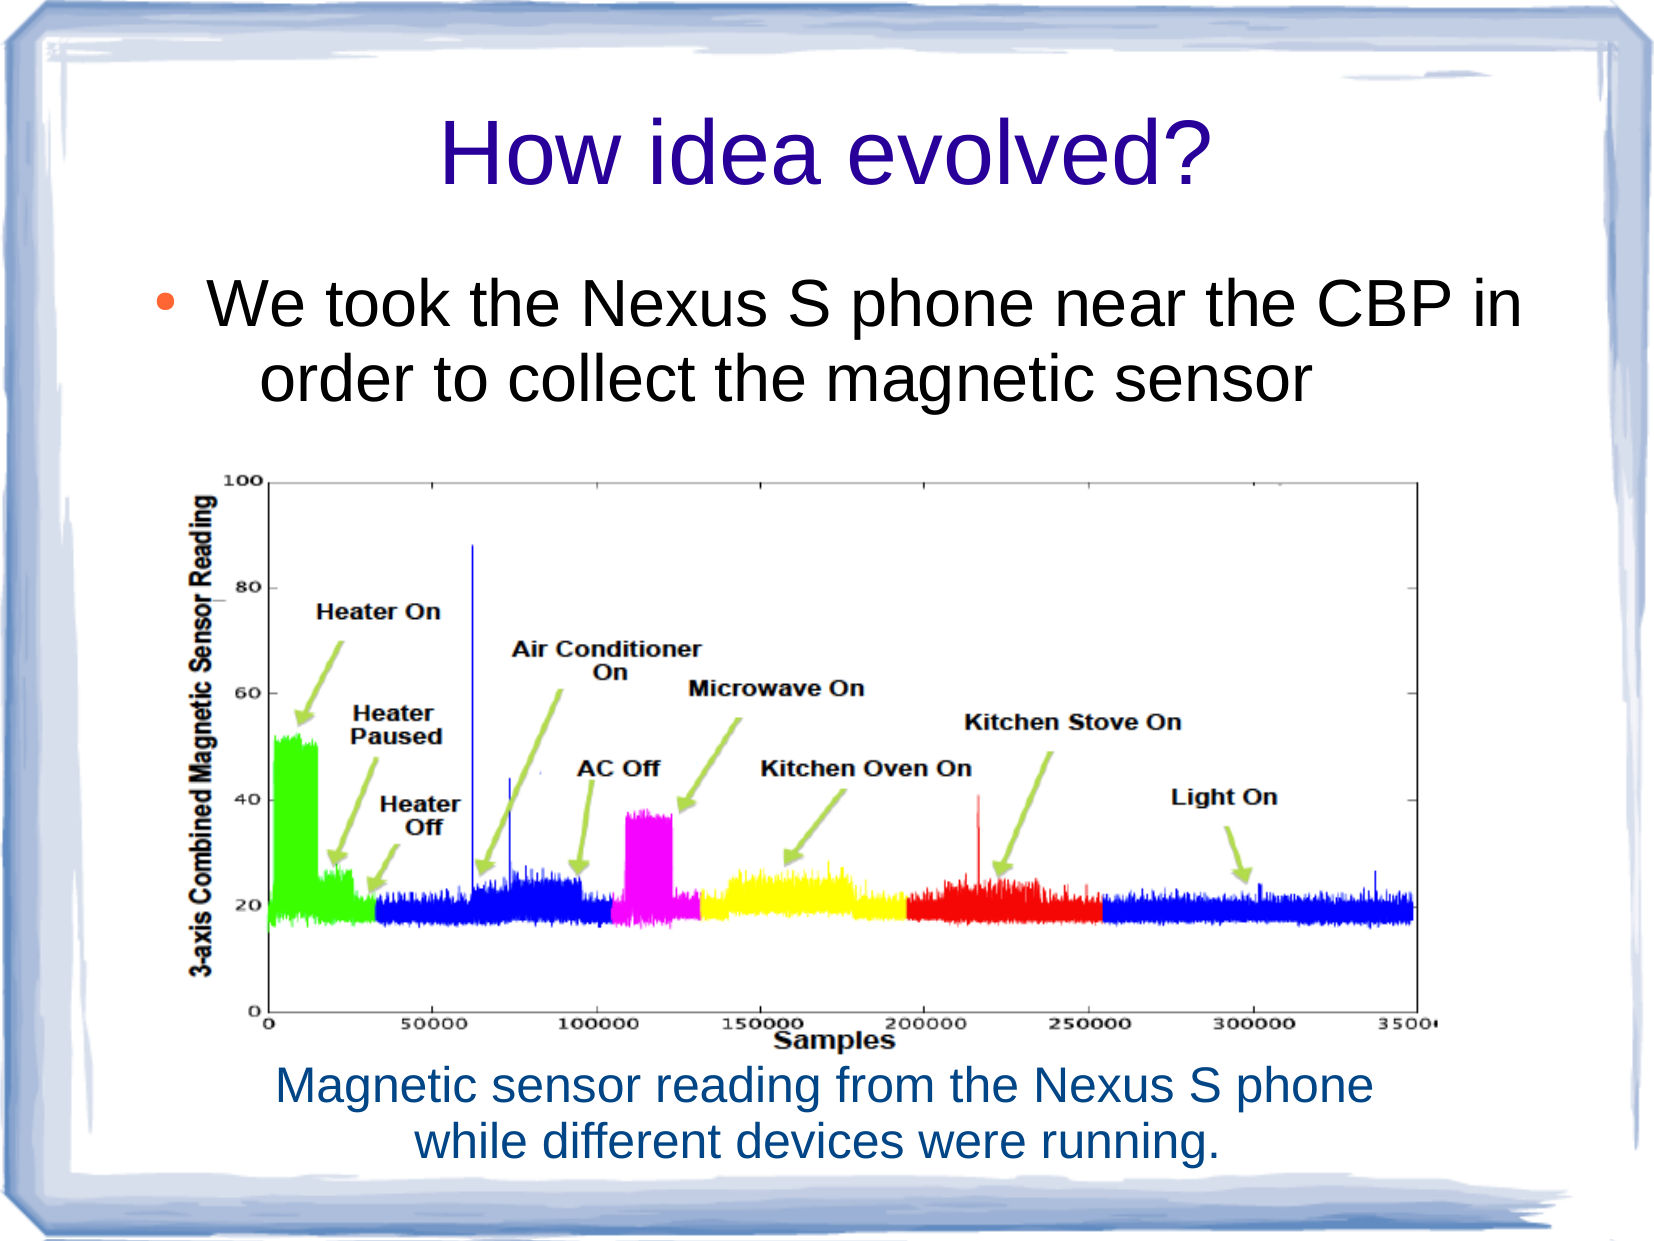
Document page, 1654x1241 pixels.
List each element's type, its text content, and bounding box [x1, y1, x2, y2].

picture [0, 0, 1654, 1241]
text_box Magnetic sensor reading from the Nexus S phone while different devices were running. [225, 1050, 1426, 1177]
list We took the Nexus S phone near the CBP in order to collect the magnetic sensor reading. [118, 265, 1571, 931]
title How idea evolved? [82, 56, 1571, 250]
